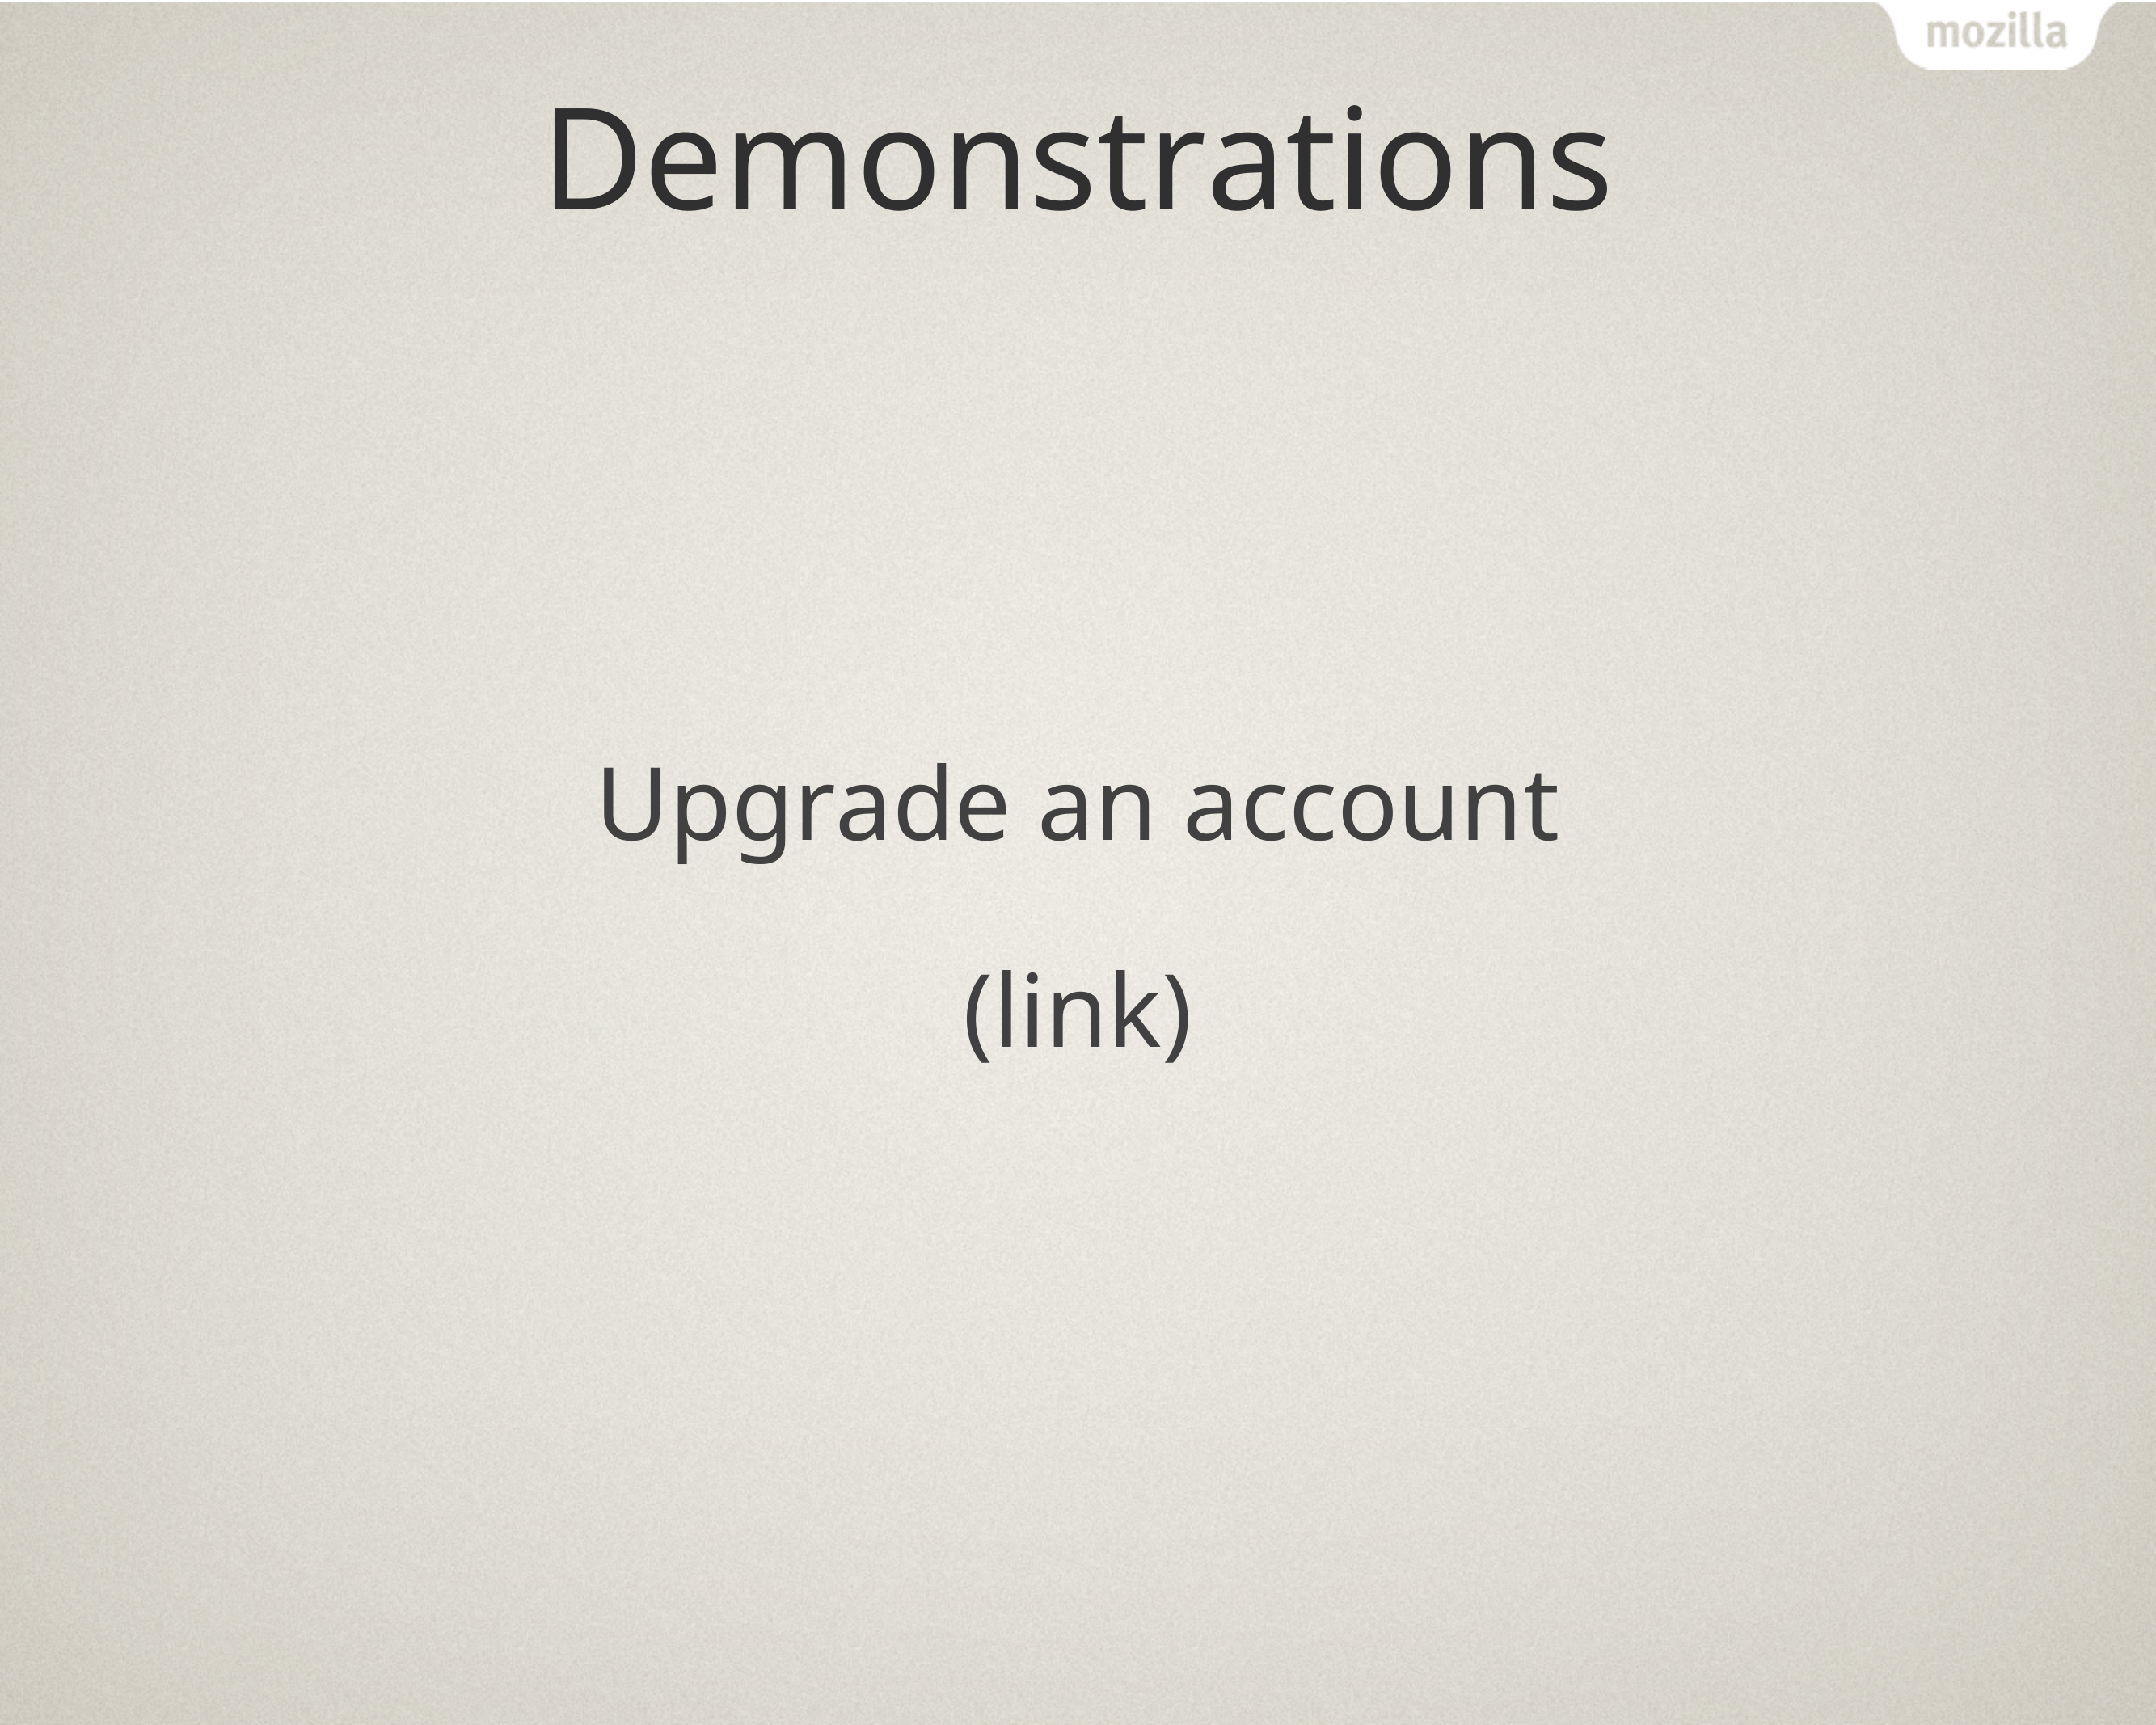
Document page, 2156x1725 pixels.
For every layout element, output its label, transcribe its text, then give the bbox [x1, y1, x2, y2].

subtitle Upgrade an account (link) [108, 403, 2048, 1404]
title Demonstrations [58, 45, 2097, 261]
picture [0, 0, 2156, 1725]
